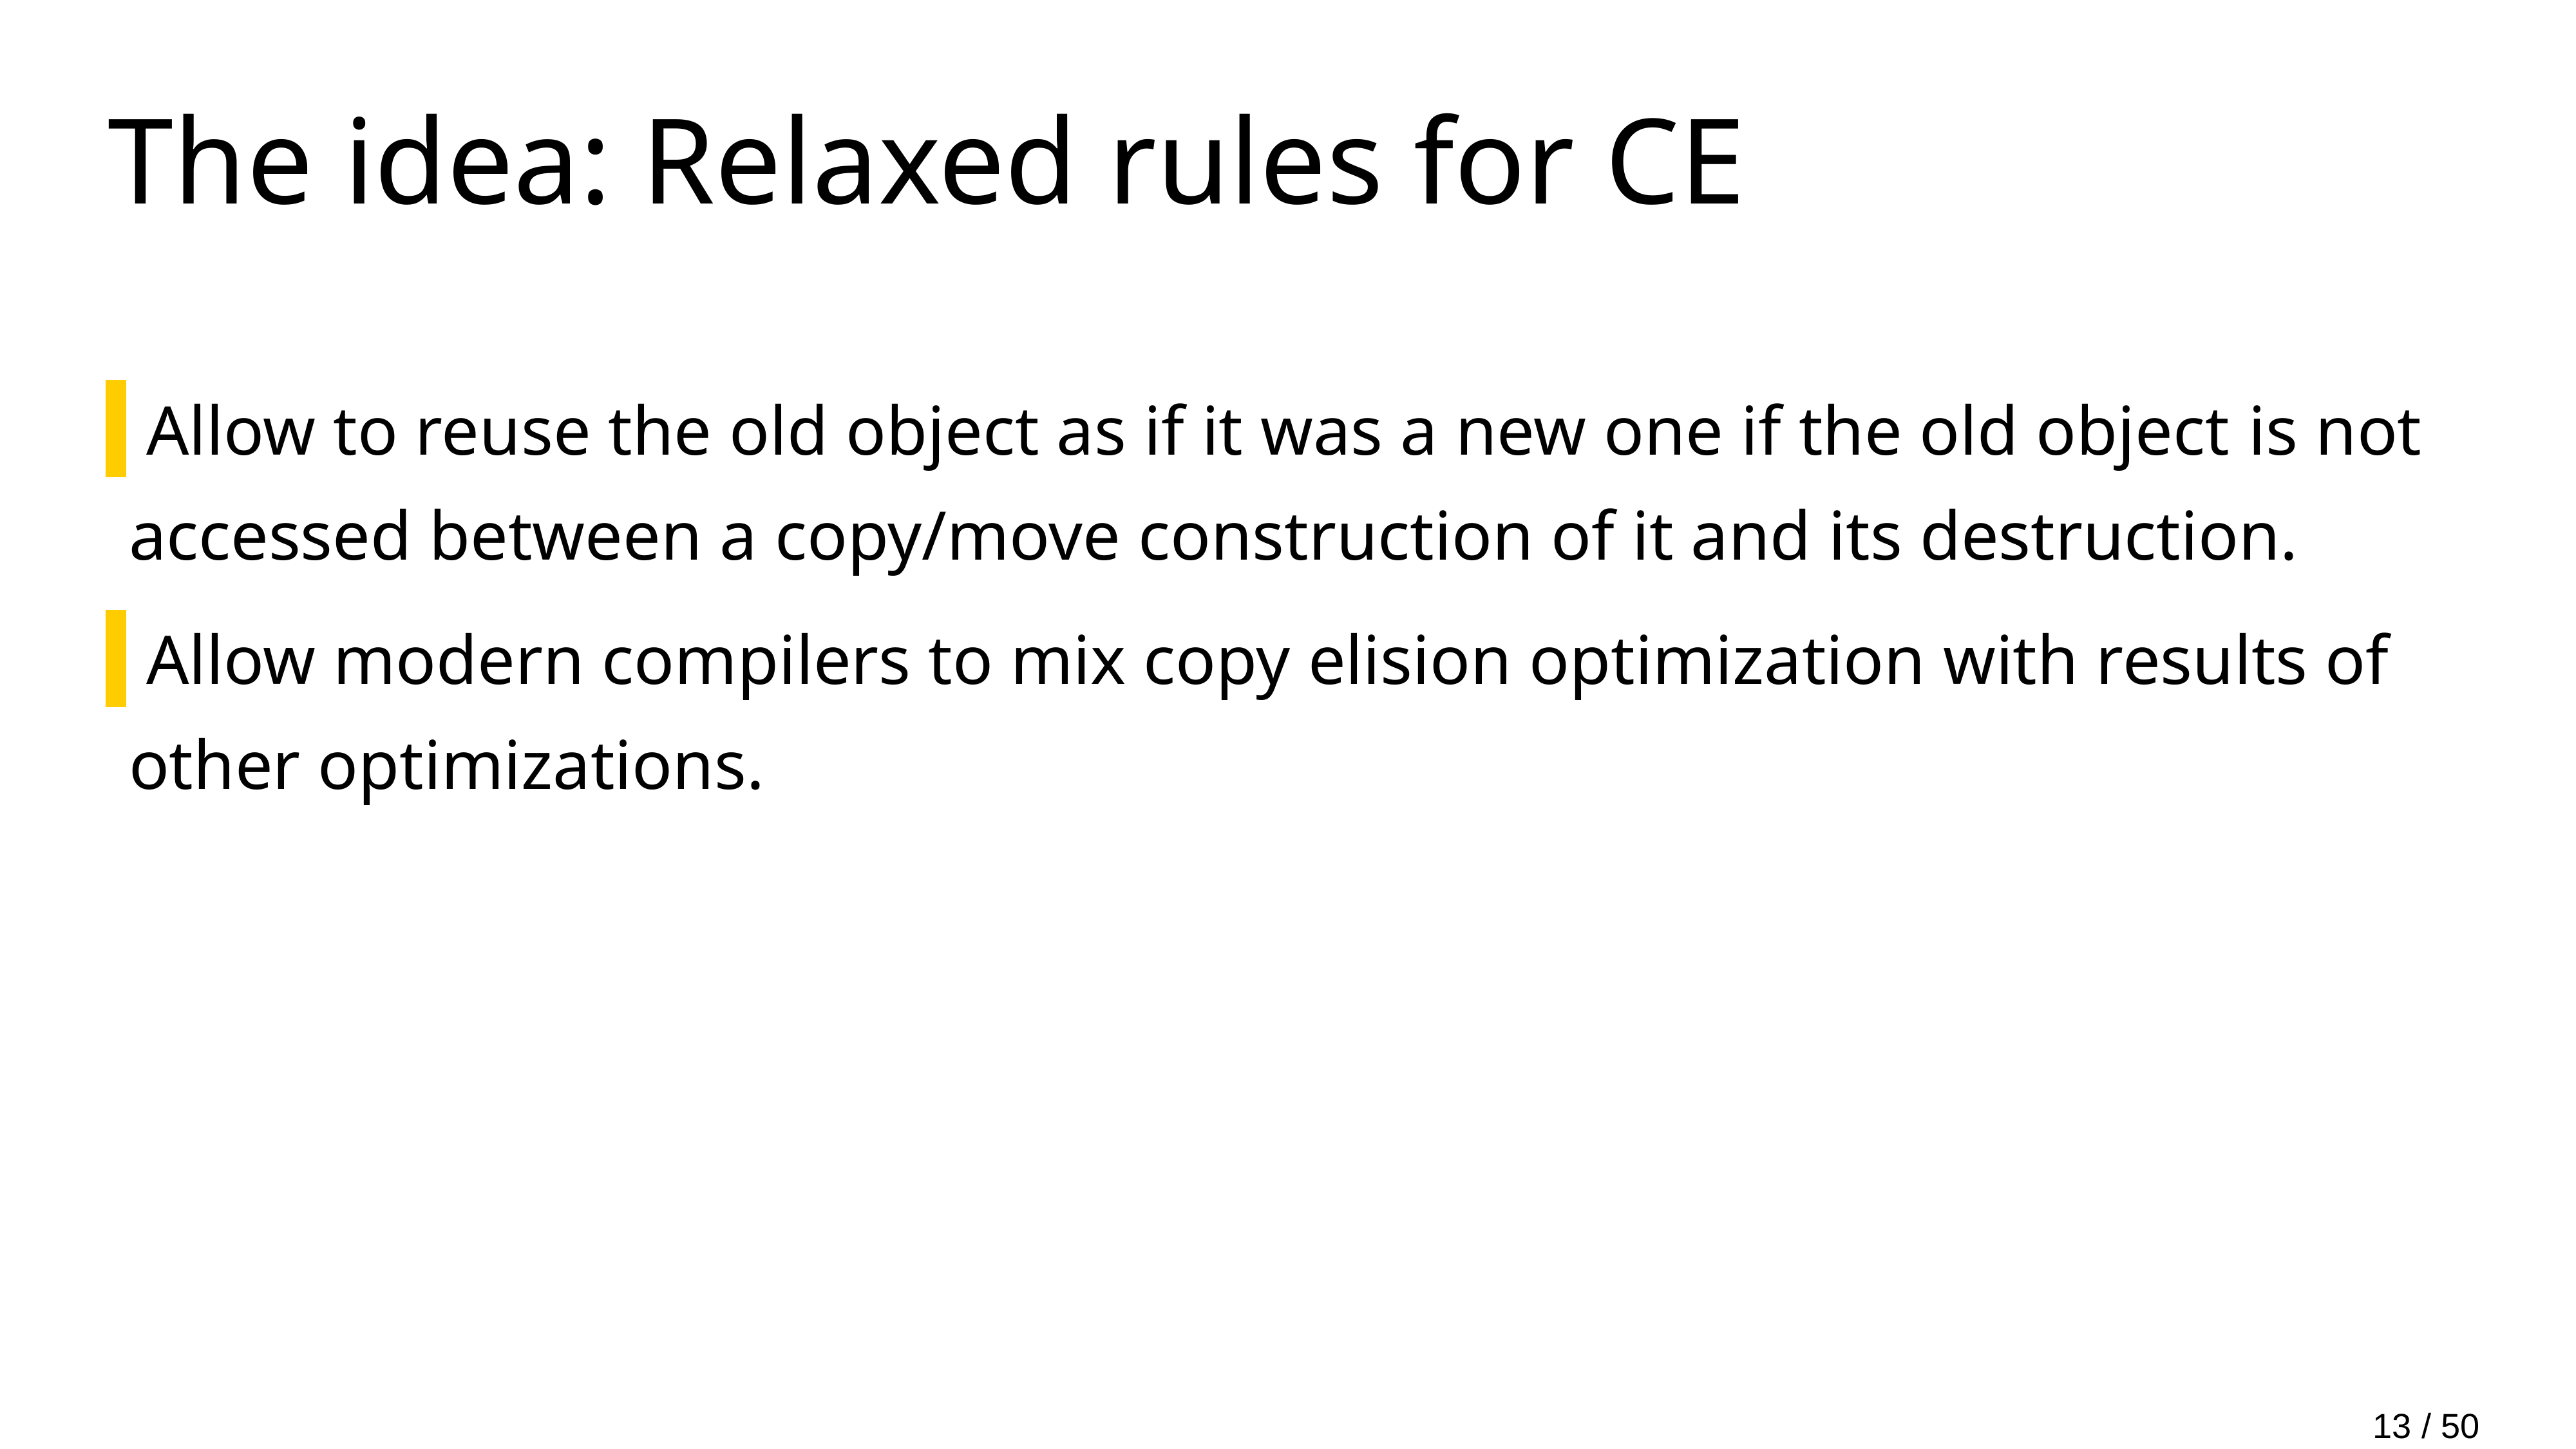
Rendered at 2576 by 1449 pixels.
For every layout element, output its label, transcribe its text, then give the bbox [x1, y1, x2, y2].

text_box <number> / 50 [2363, 1402, 2576, 1449]
title The idea: Relaxed rules for CE [108, 80, 2468, 242]
text_box Allow to reuse the old object as if it was a new one if the old object is not accessed between a copy/move construction of it and its destruction. Allow modern compilers to mix copy elision optimization with results of other optimizations. [96, 364, 2512, 1419]
